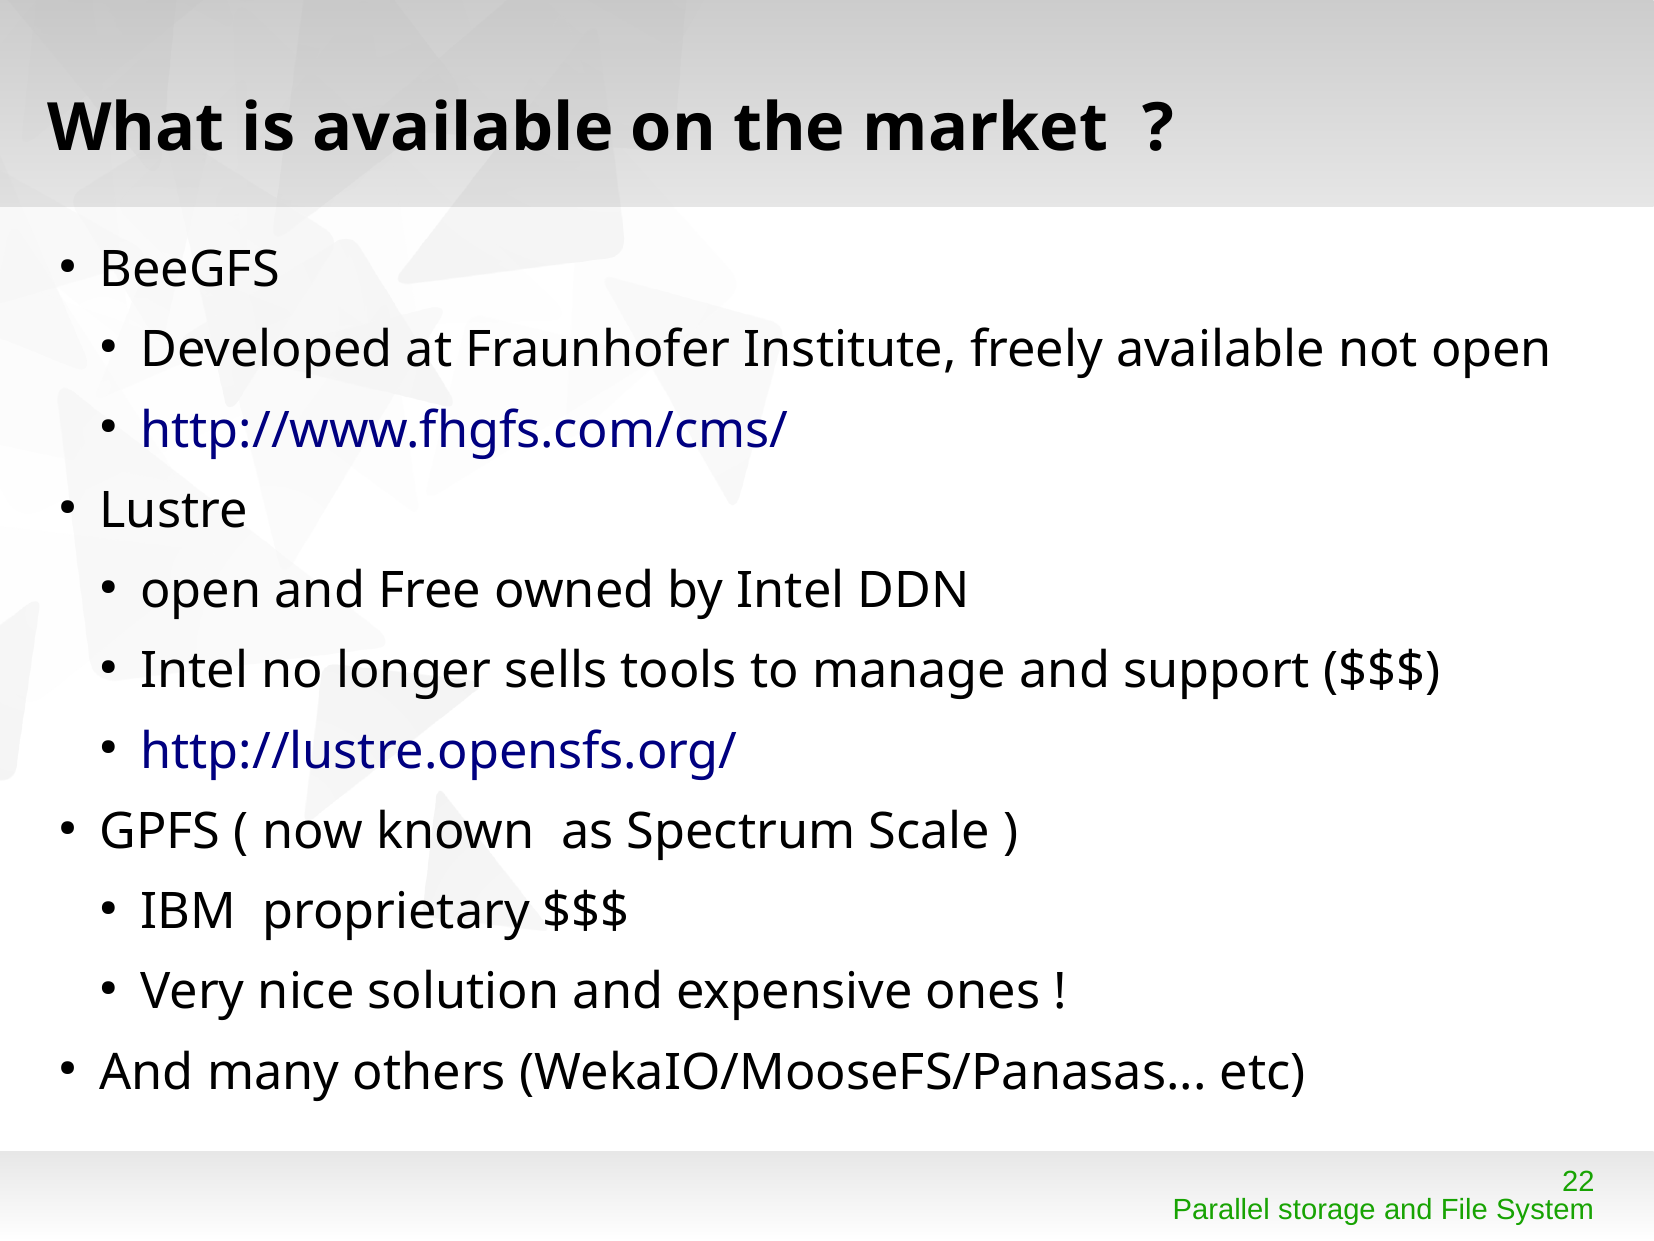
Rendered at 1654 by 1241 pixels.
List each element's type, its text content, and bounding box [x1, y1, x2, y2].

picture [0, 0, 783, 931]
title What is available on the market ? [47, 29, 1536, 220]
list BeeGFS Developed at Fraunhofer Institute, freely available not open http://www.fhgfs.com/cms/ Lustre open and Free owned by Intel DDN Intel no longer sells tools to manage and support ($$$) http://lustre.opensfs.org/ GPFS ( now known as Spectrum Scale ) IBM proprietary $$$ Very nice solution and expensive ones ! And many others (WekaIO/MooseFS/Panasas... etc) [59, 232, 1654, 1123]
